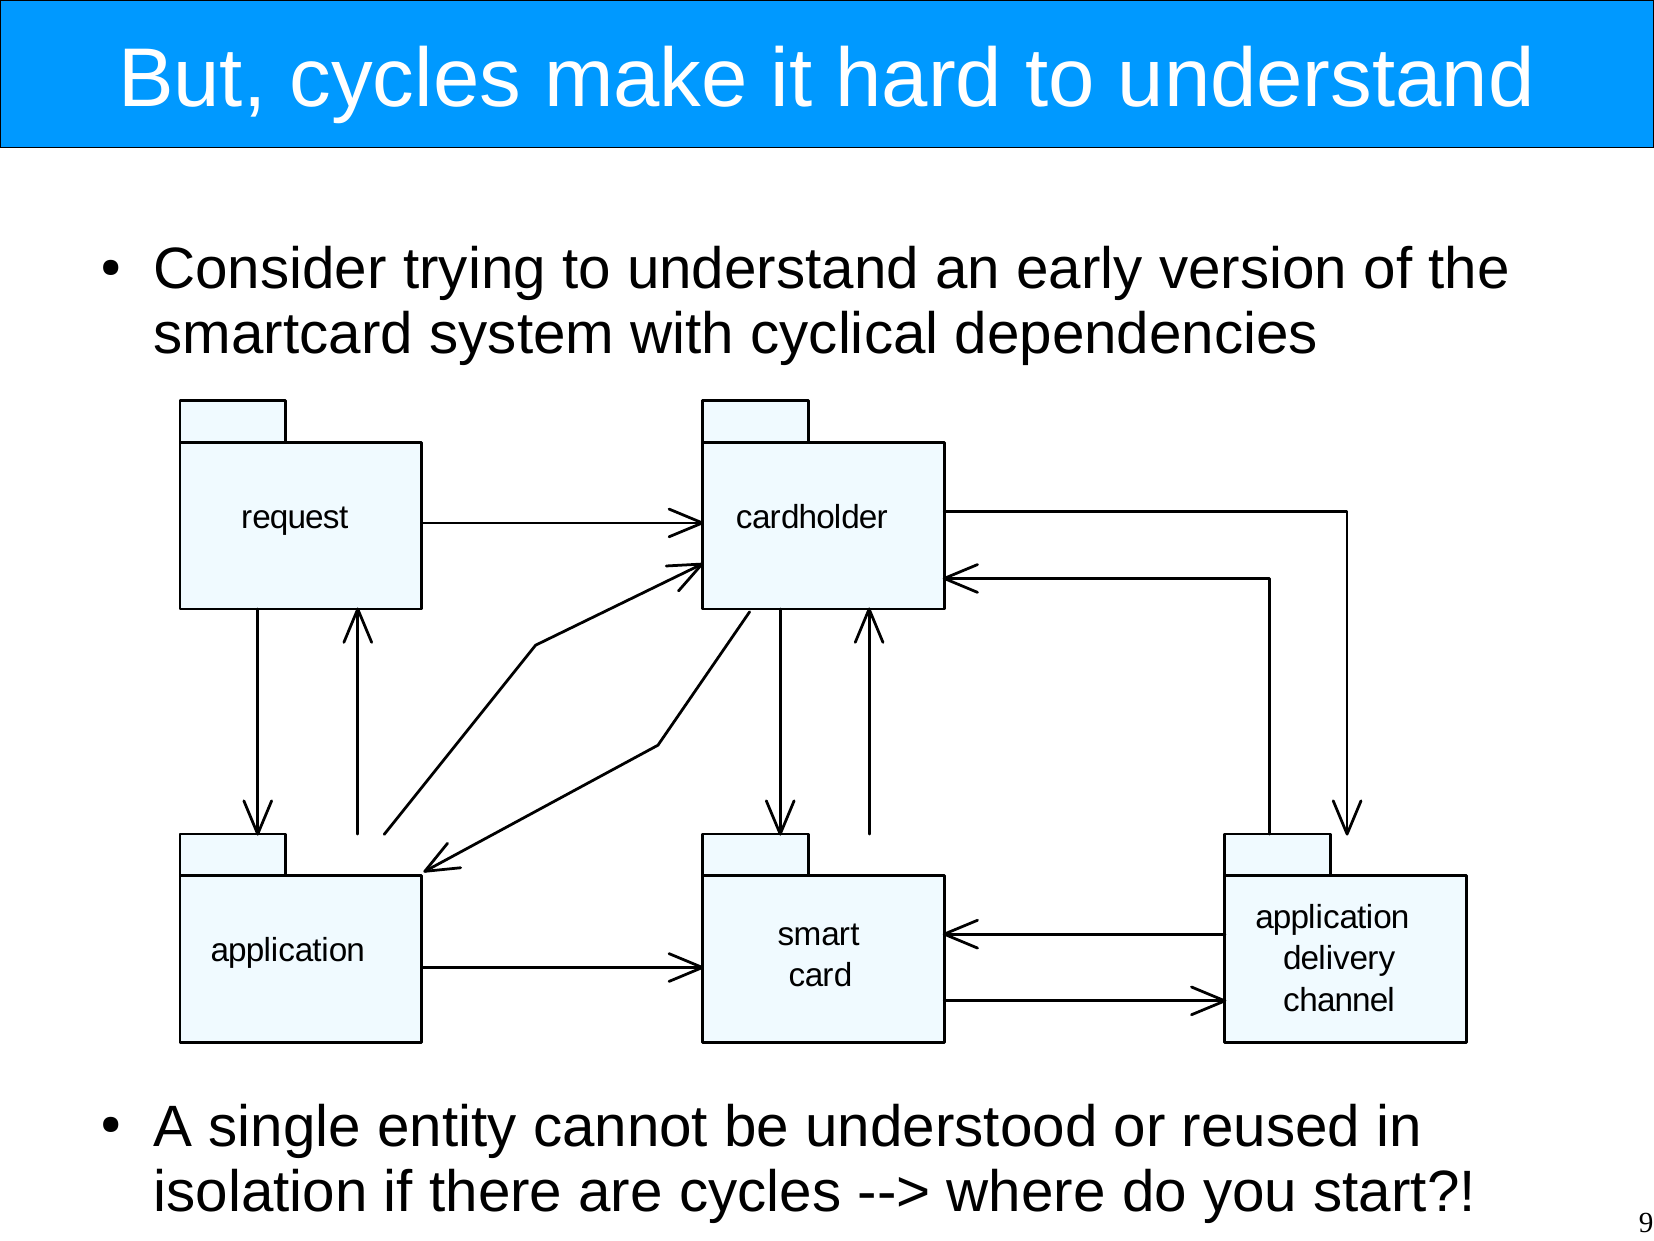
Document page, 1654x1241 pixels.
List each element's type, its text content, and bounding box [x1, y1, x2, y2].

list Consider trying to understand an early version of the smartcard system with cyclical dependencies A single entity cannot be understood or reused in isolation if there are cycles --> where do you start?! [82, 236, 1571, 1221]
title But, cycles make it hard to understand [82, 13, 1571, 142]
picture [177, 397, 1470, 1046]
